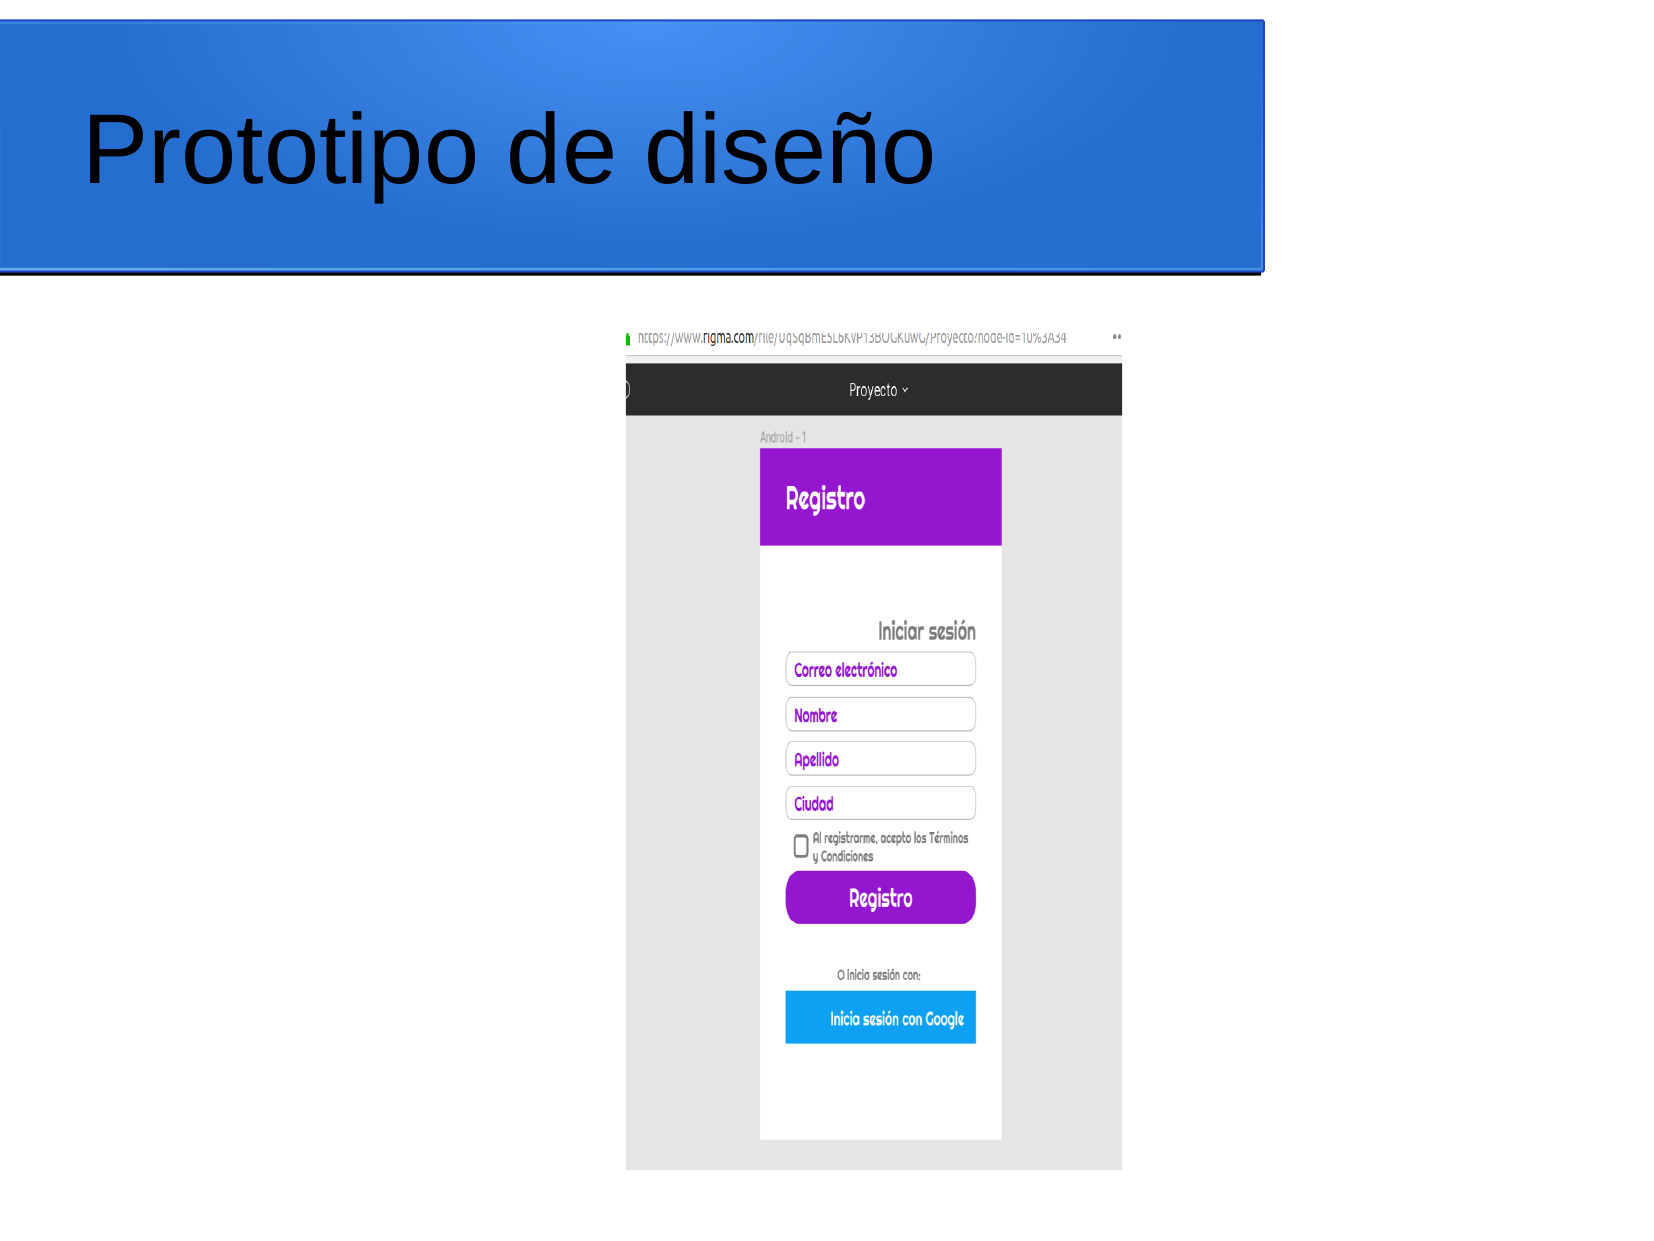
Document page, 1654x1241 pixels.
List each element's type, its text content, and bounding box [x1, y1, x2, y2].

picture [625, 333, 1123, 1170]
title Prototipo de diseño [82, 47, 1235, 252]
